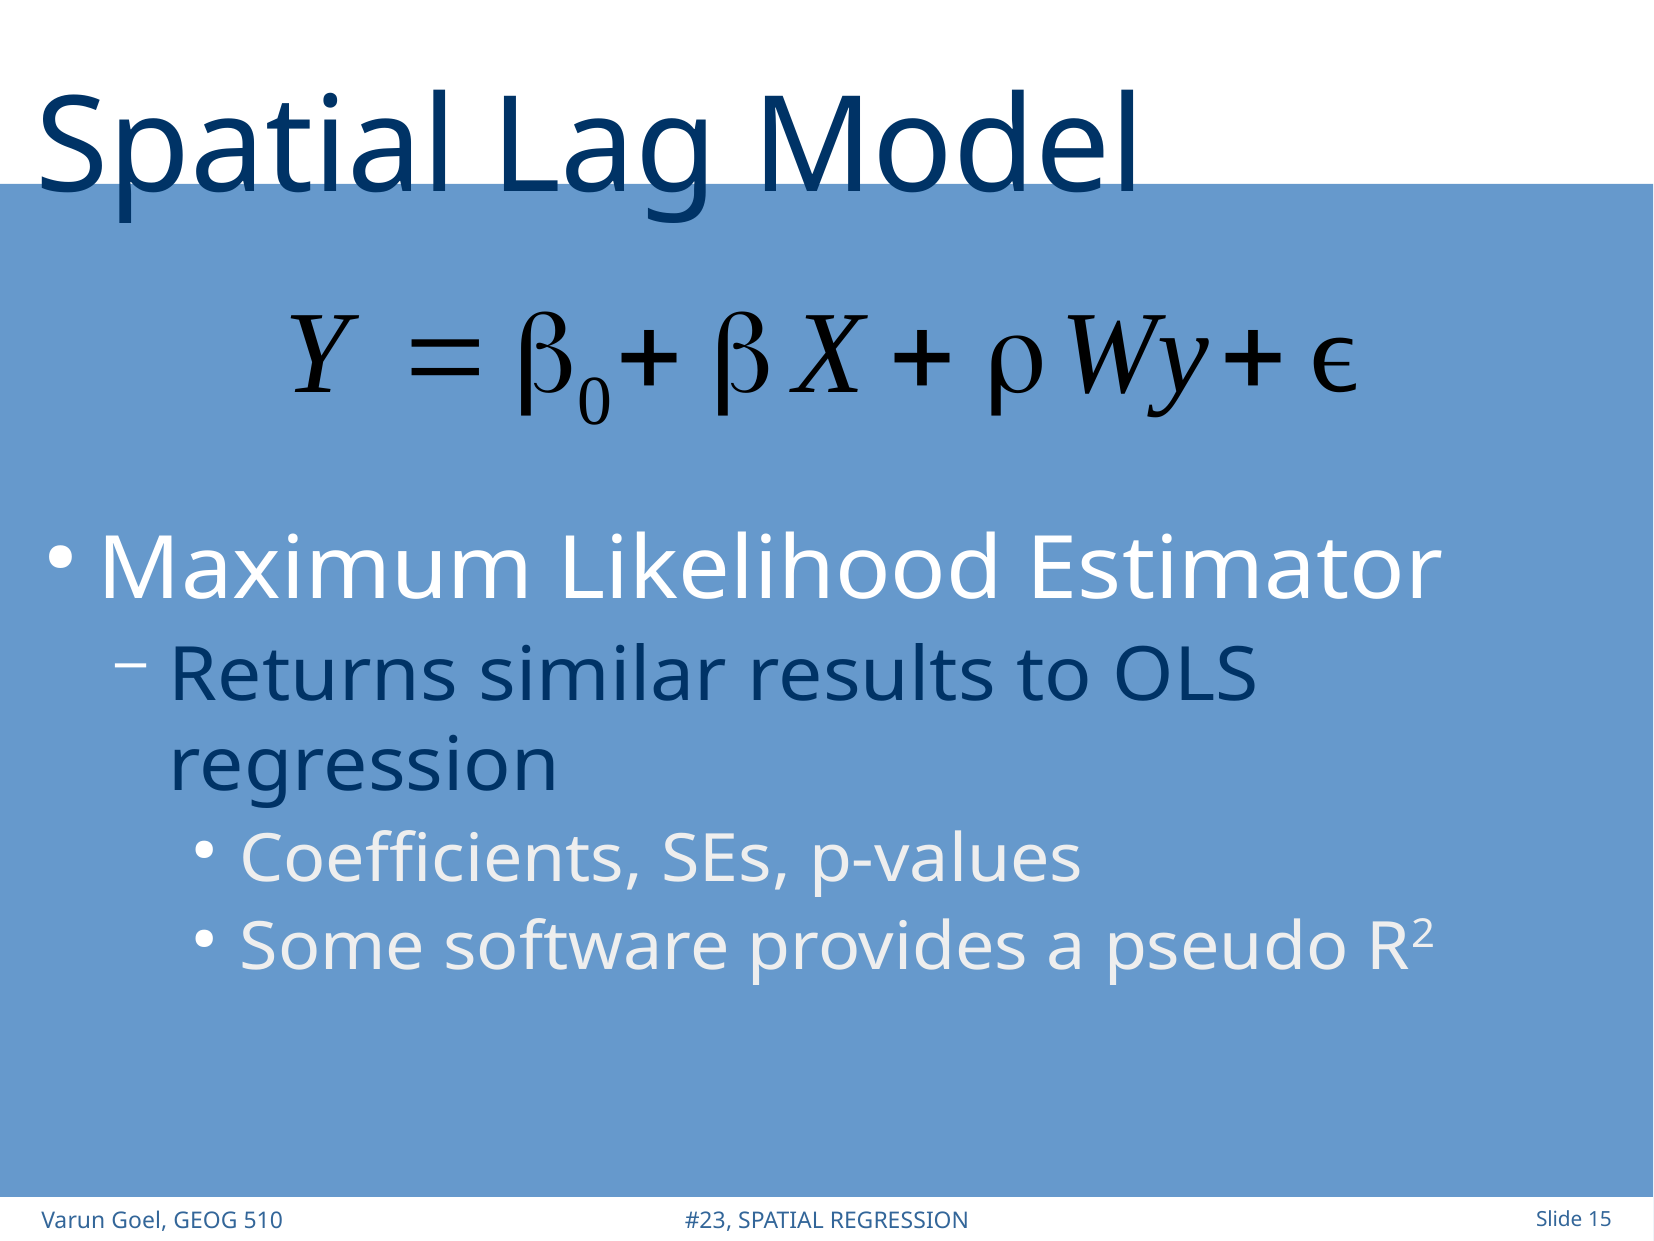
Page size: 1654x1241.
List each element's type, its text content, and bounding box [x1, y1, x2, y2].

title Spatial Lag Model [35, 35, 1573, 237]
list Maximum Likelihood Estimator Returns similar results to OLS regression Coefficients, SEs, p-values Some software provides a pseudo R2 [26, 237, 1601, 1156]
chart [259, 290, 1394, 438]
